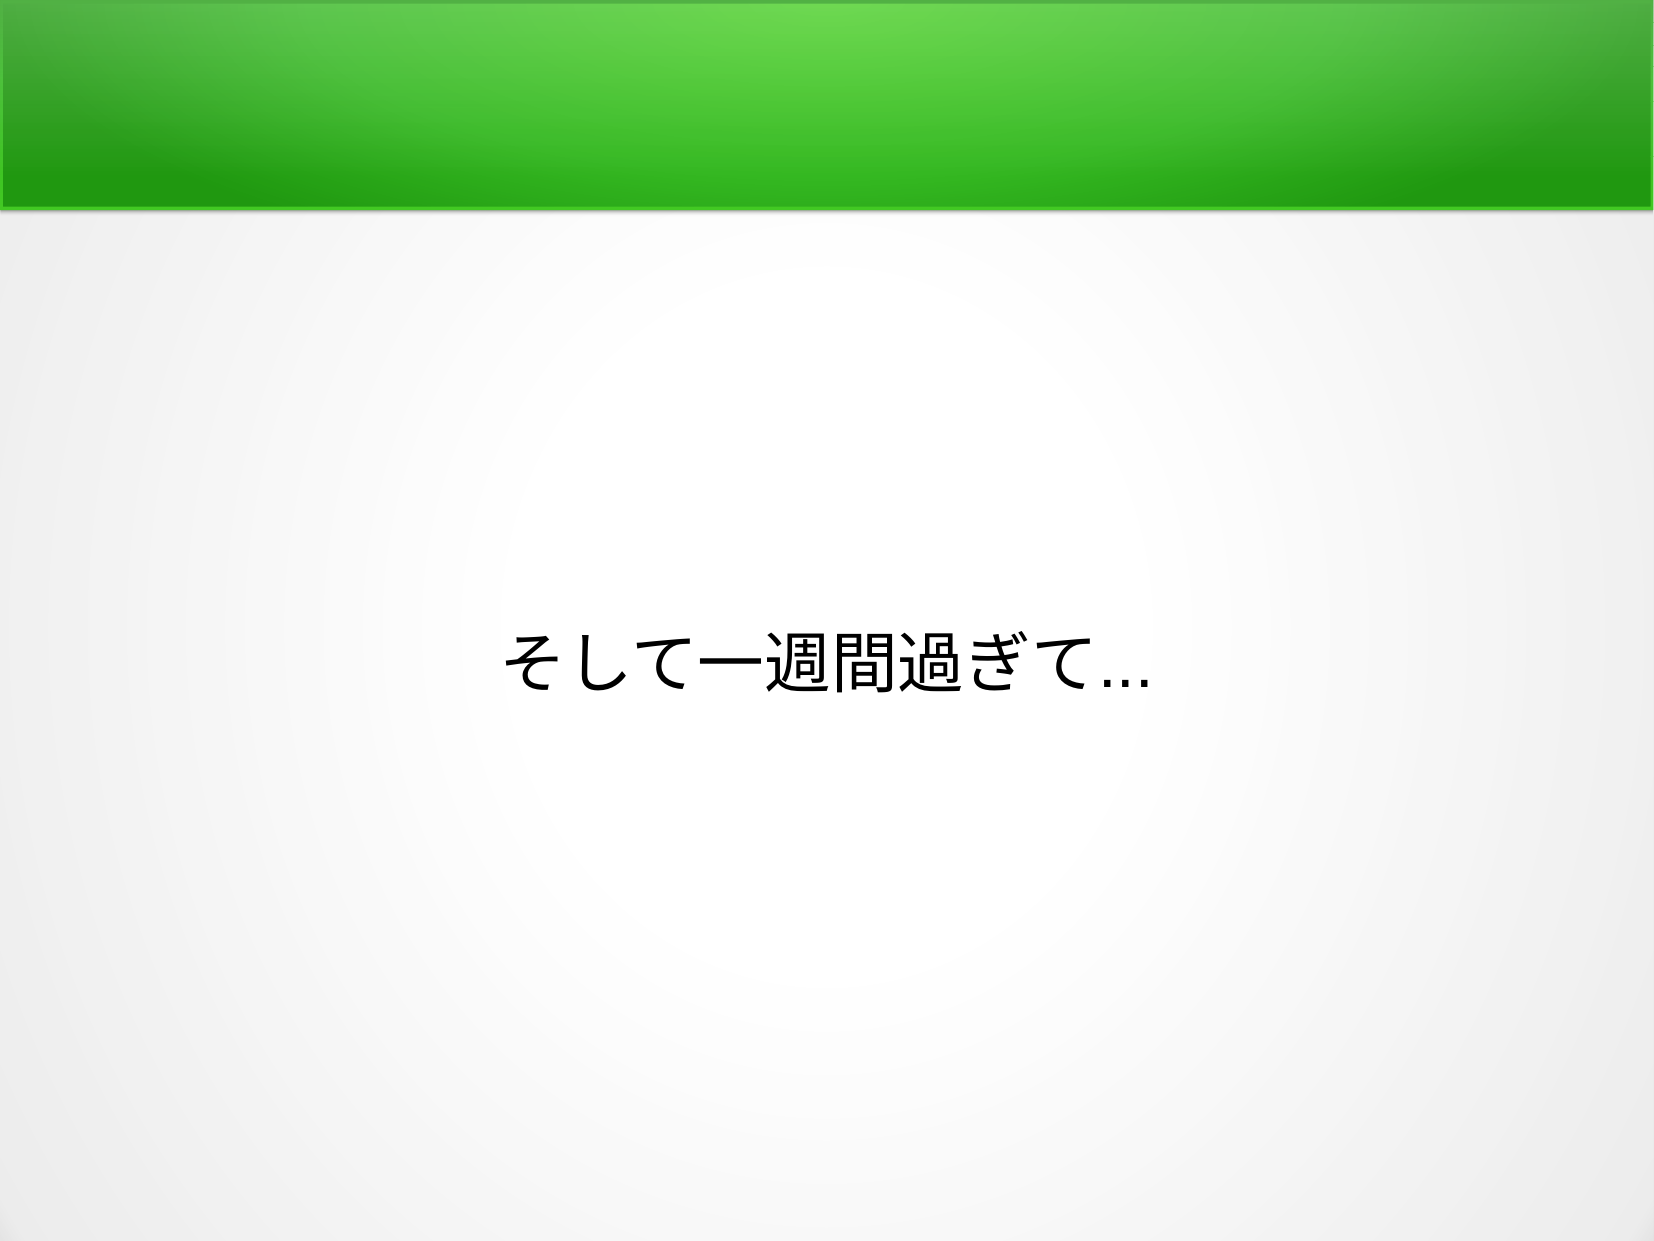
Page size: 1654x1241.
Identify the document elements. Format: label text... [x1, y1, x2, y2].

subtitle そして一週間過ぎて... [82, 299, 1571, 1019]
